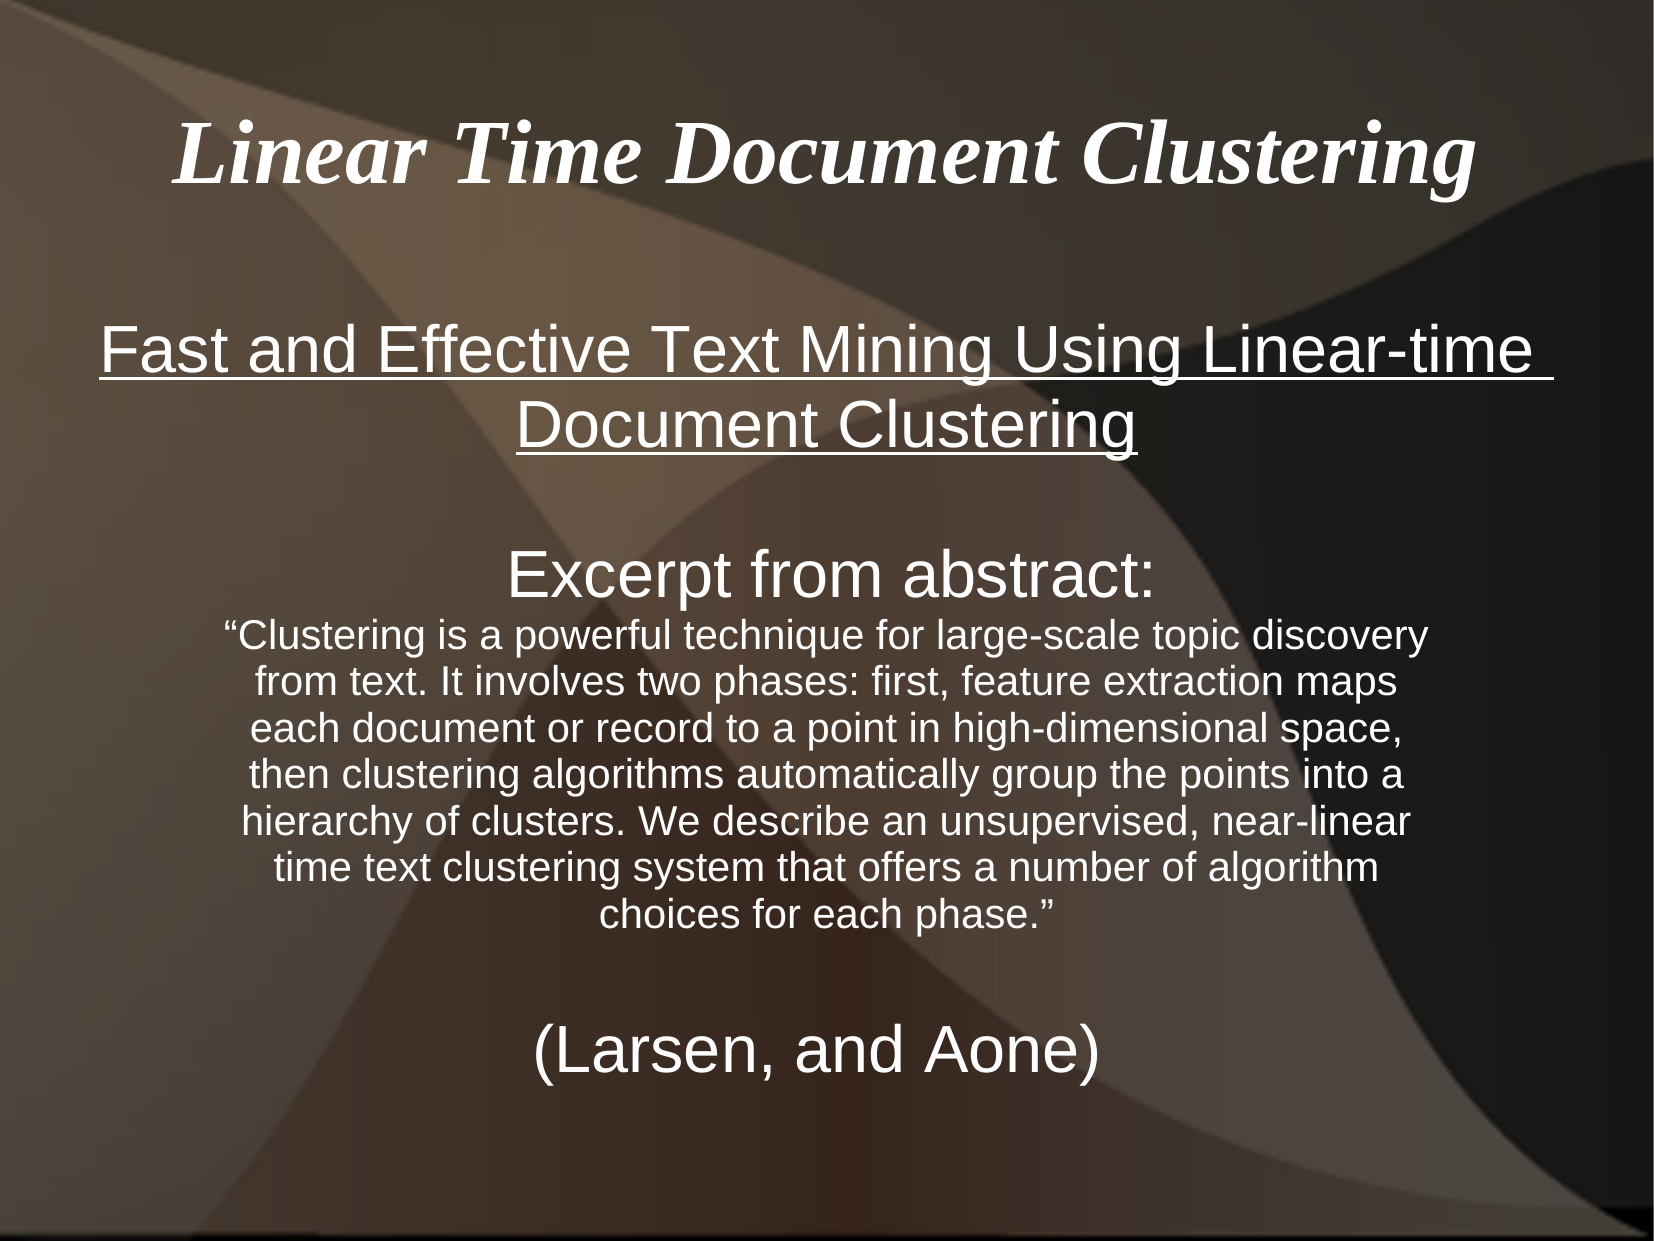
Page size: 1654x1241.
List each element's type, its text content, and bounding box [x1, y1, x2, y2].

title Linear Time Document Clustering [82, 56, 1571, 250]
picture [0, 0, 1654, 1241]
subtitle Fast and Effective Text Mining Using Linear-time Document Clustering Excerpt from abstract: “Clustering is a powerful technique for large-scale topic discovery from text. It involves two phases: first, feature extraction maps each document or record to a point in high-dimensional space, then clustering algorithms automatically group the points into a hierarchy of clusters. We describe an unsupervised, near-linear time text clustering system that offers a number of algorithm choices for each phase.” (Larsen, and Aone) [82, 297, 1571, 1102]
